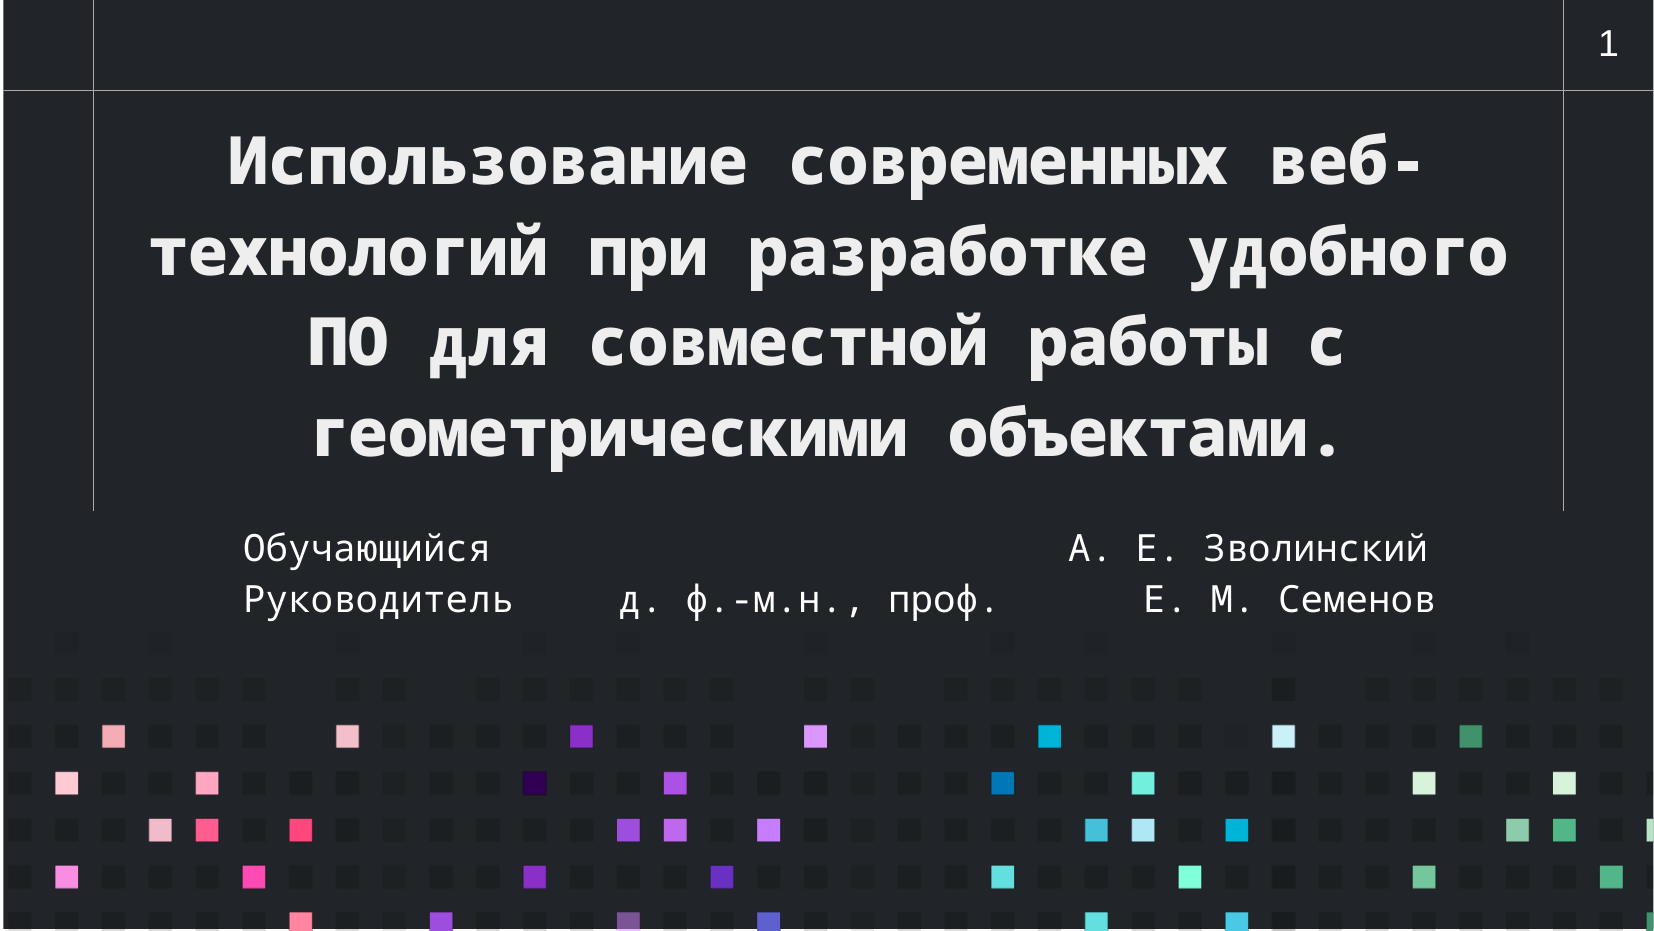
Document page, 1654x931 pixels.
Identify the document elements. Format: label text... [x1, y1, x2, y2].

picture [3, 631, 1654, 931]
text_box Обучающийся А. Е. Зволинский Руководитель д. ф.-м.н., проф. Е. М. Семенов [228, 514, 1549, 661]
text_box <номер> [1517, 15, 1654, 86]
title Использование современных веб-технологий при разработке удобного ПО для совместной работы с геометрическими объектами. [84, 138, 1573, 451]
